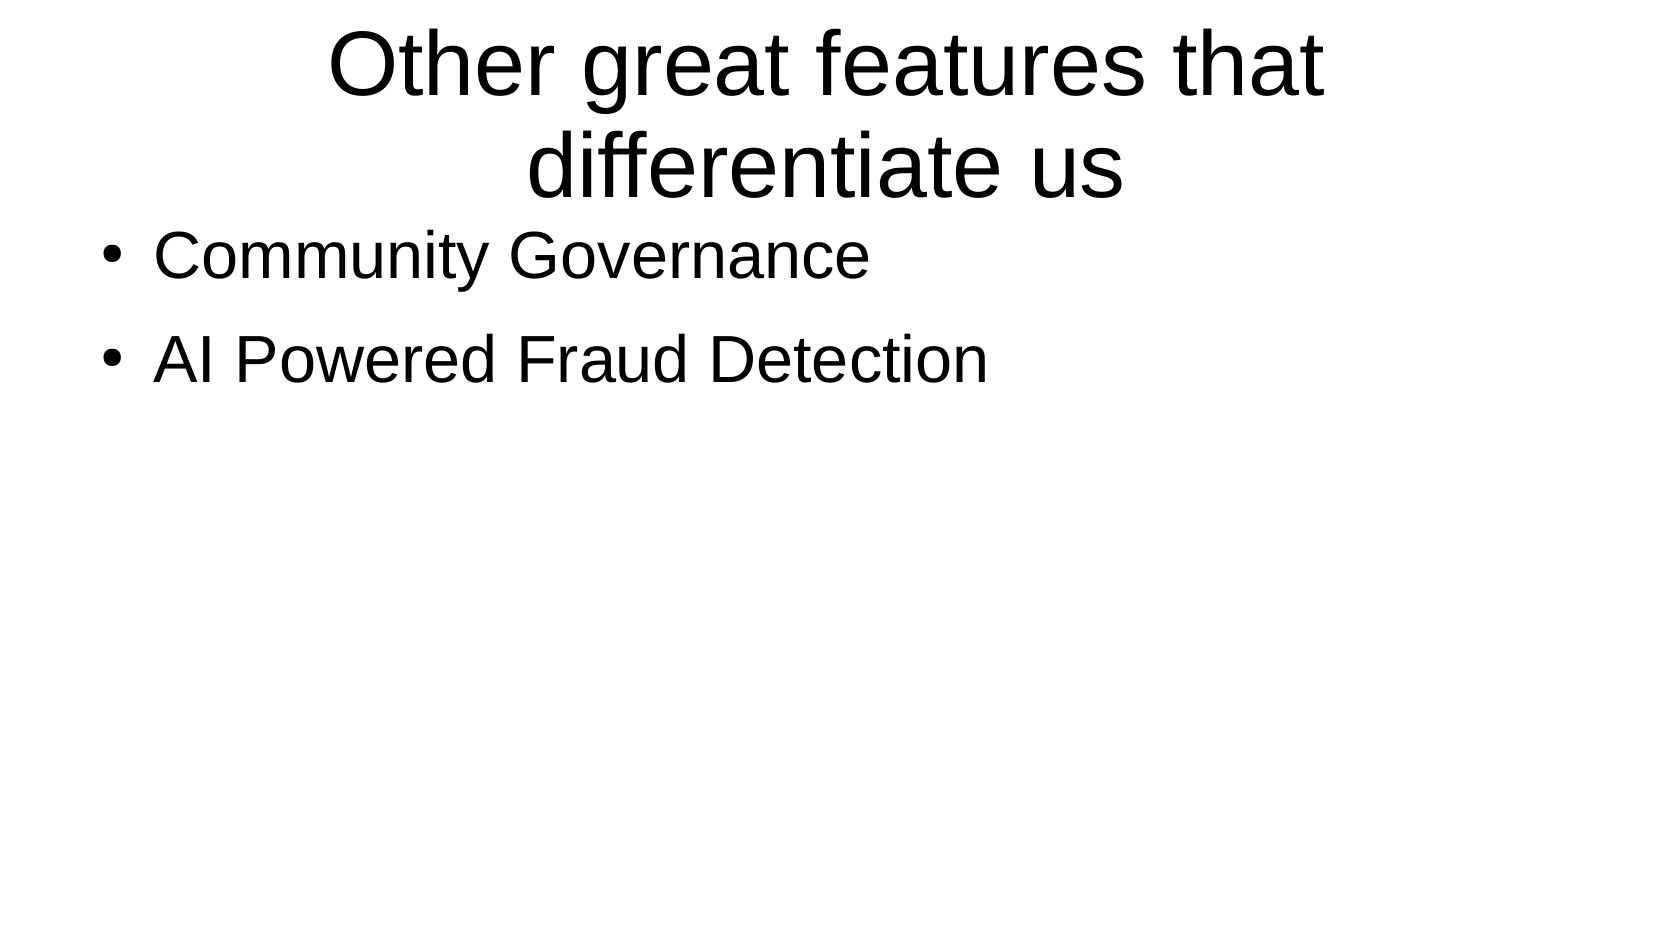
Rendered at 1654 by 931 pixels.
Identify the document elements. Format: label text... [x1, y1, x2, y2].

title Other great features that differentiate us [82, 12, 1571, 217]
list Community Governance AI Powered Fraud Detection [82, 217, 1571, 758]
